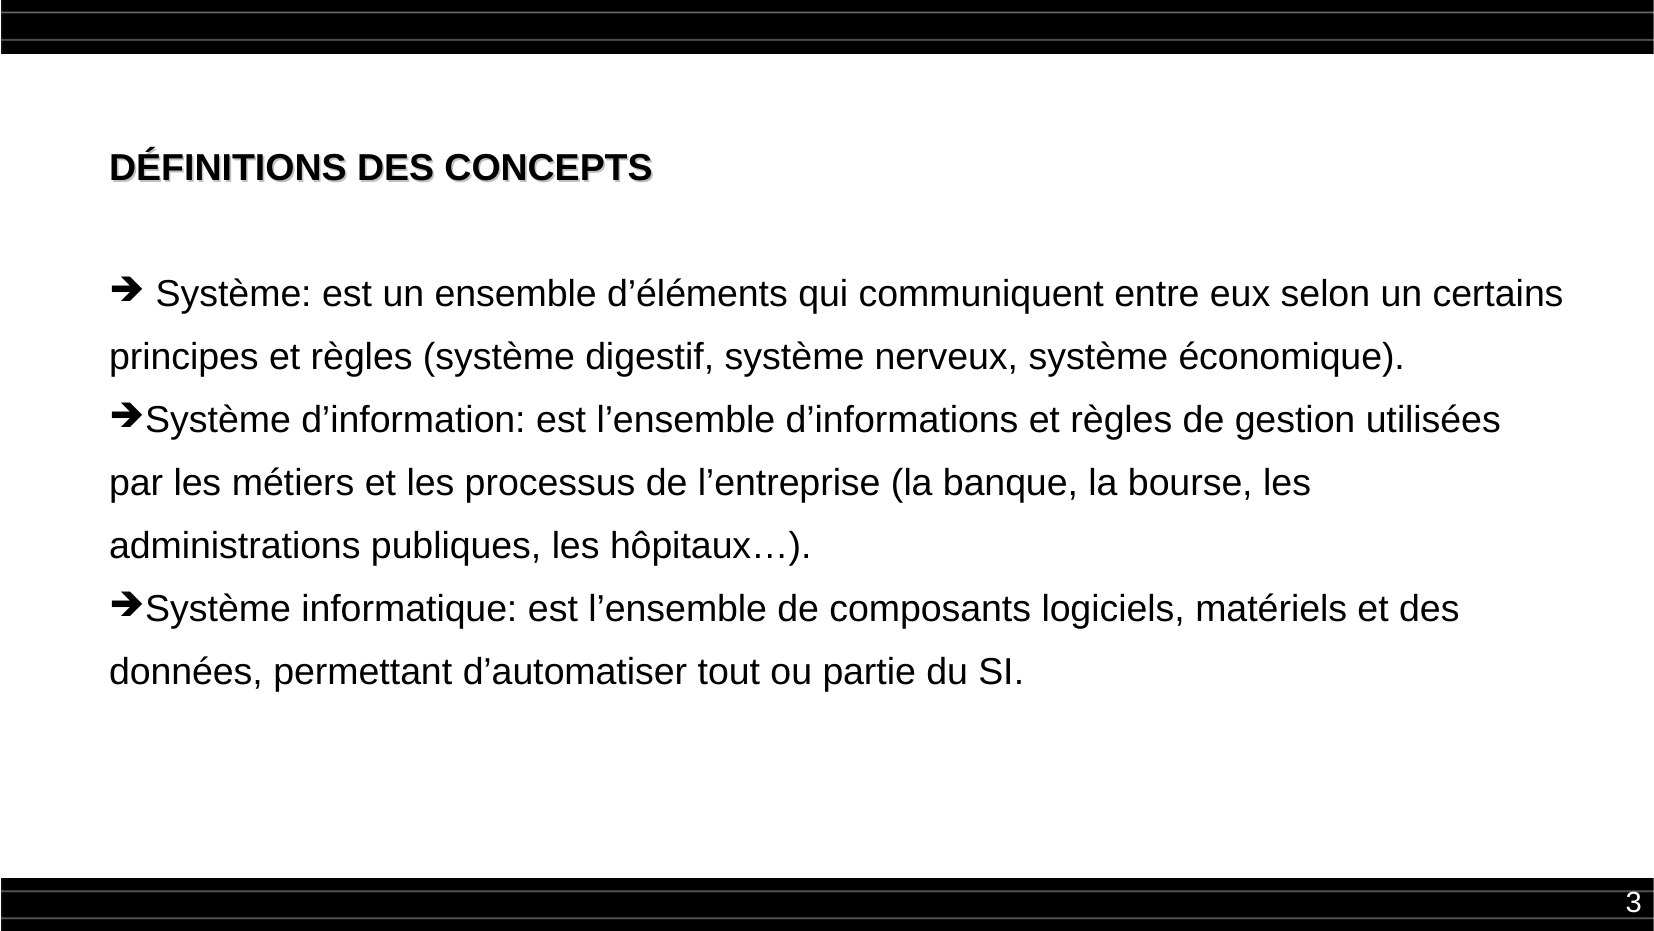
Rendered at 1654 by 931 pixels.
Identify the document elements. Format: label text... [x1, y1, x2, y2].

text_box DÉFINITIONS DES CONCEPTS Système: est un ensemble d’éléments qui communiquent entre eux selon un certains principes et règles (système digestif, système nerveux, système économique). Système d’information: est l’ensemble d’informations et règles de gestion utilisées par les métiers et les processus de l’entreprise (la banque, la bourse, les administrations publiques, les hôpitaux…). Système informatique: est l’ensemble de composants logiciels, matériels et des données, permettant d’automatiser tout ou partie du SI. [94, 118, 1595, 700]
picture [1, 878, 1654, 931]
picture [1, 0, 1654, 54]
